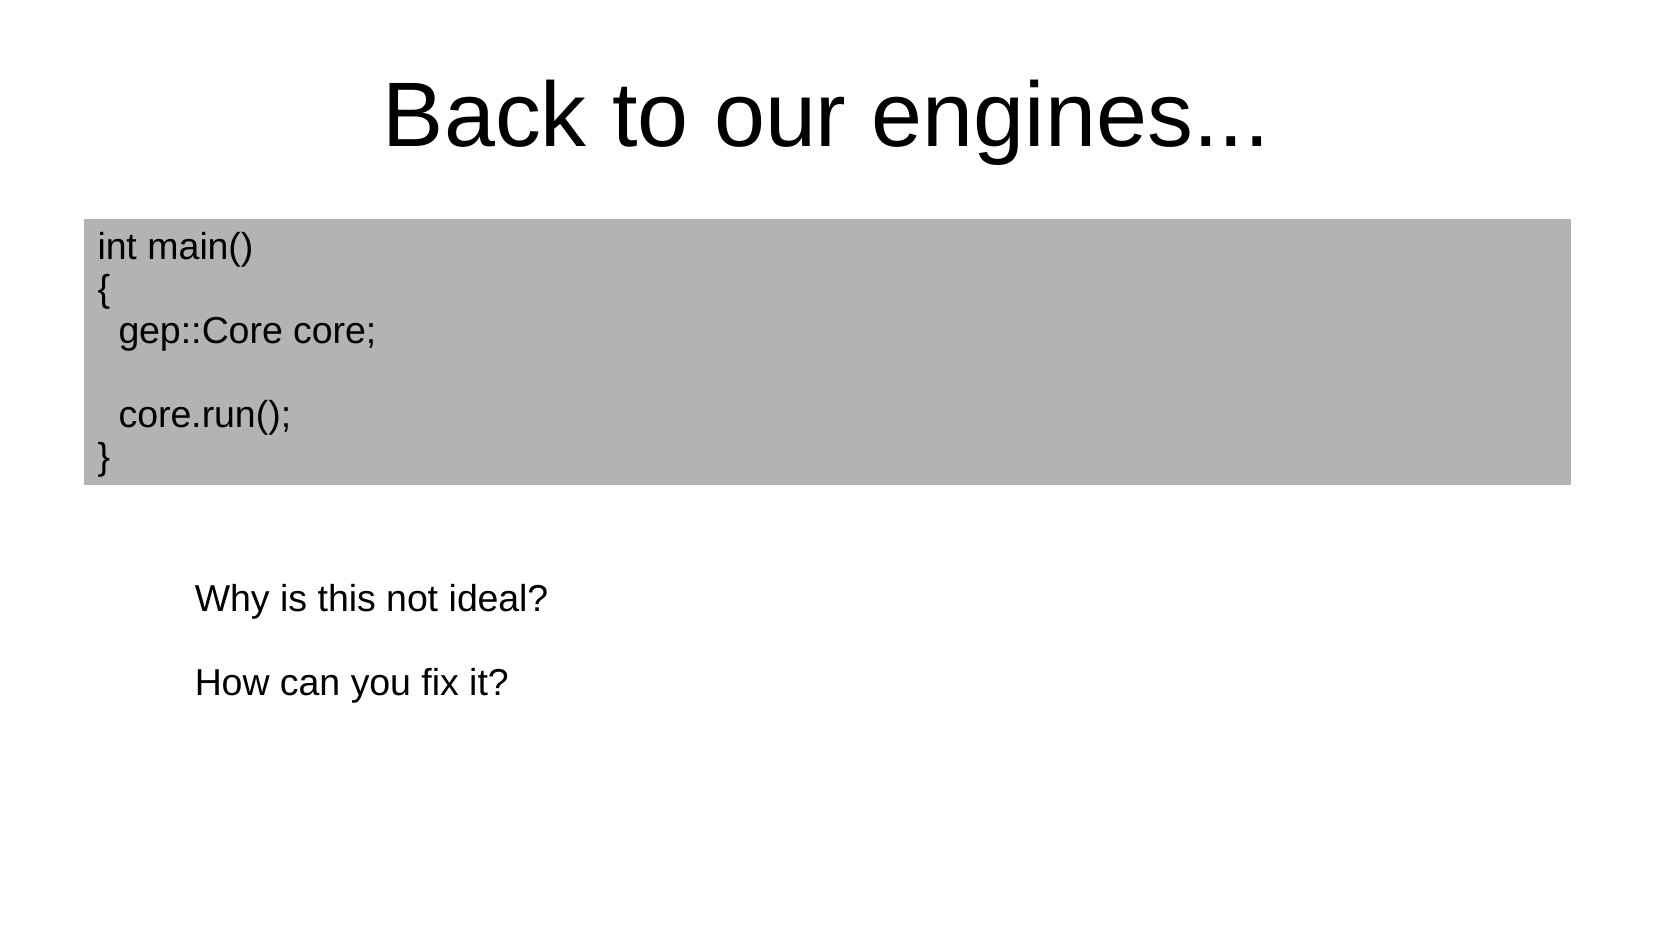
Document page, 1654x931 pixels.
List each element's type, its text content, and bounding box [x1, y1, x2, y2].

title Back to our engines... [82, 37, 1571, 193]
text_box Why is this not ideal? How can you fix it? [180, 570, 564, 711]
table_header int main() { gep::Core core; core.run(); } [84, 219, 1571, 485]
